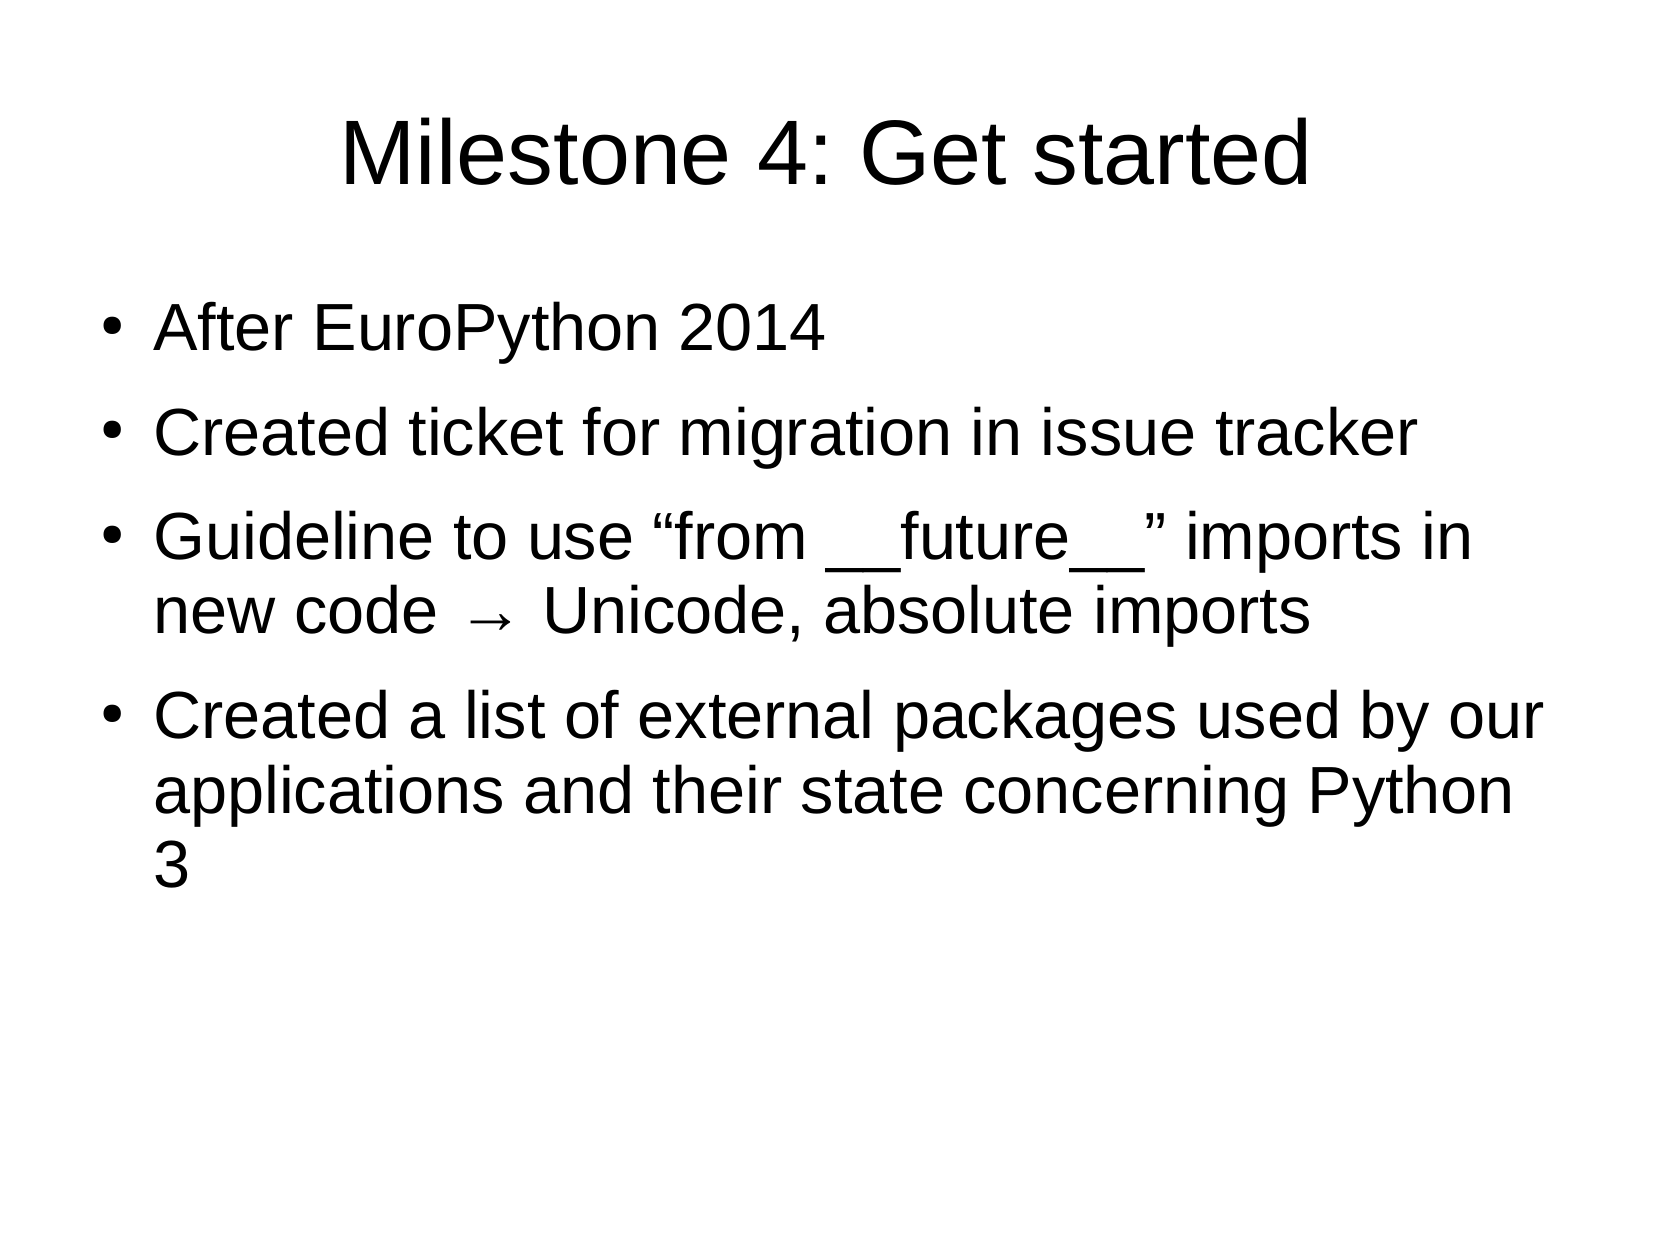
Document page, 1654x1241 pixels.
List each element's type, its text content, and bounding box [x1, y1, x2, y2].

list After EuroPython 2014 Created ticket for migration in issue tracker Guideline to use “from __future__” imports in new code → Unicode, absolute imports Created a list of external packages used by our applications and their state concerning Python 3 [82, 290, 1571, 1010]
title Milestone 4: Get started [82, 49, 1571, 257]
